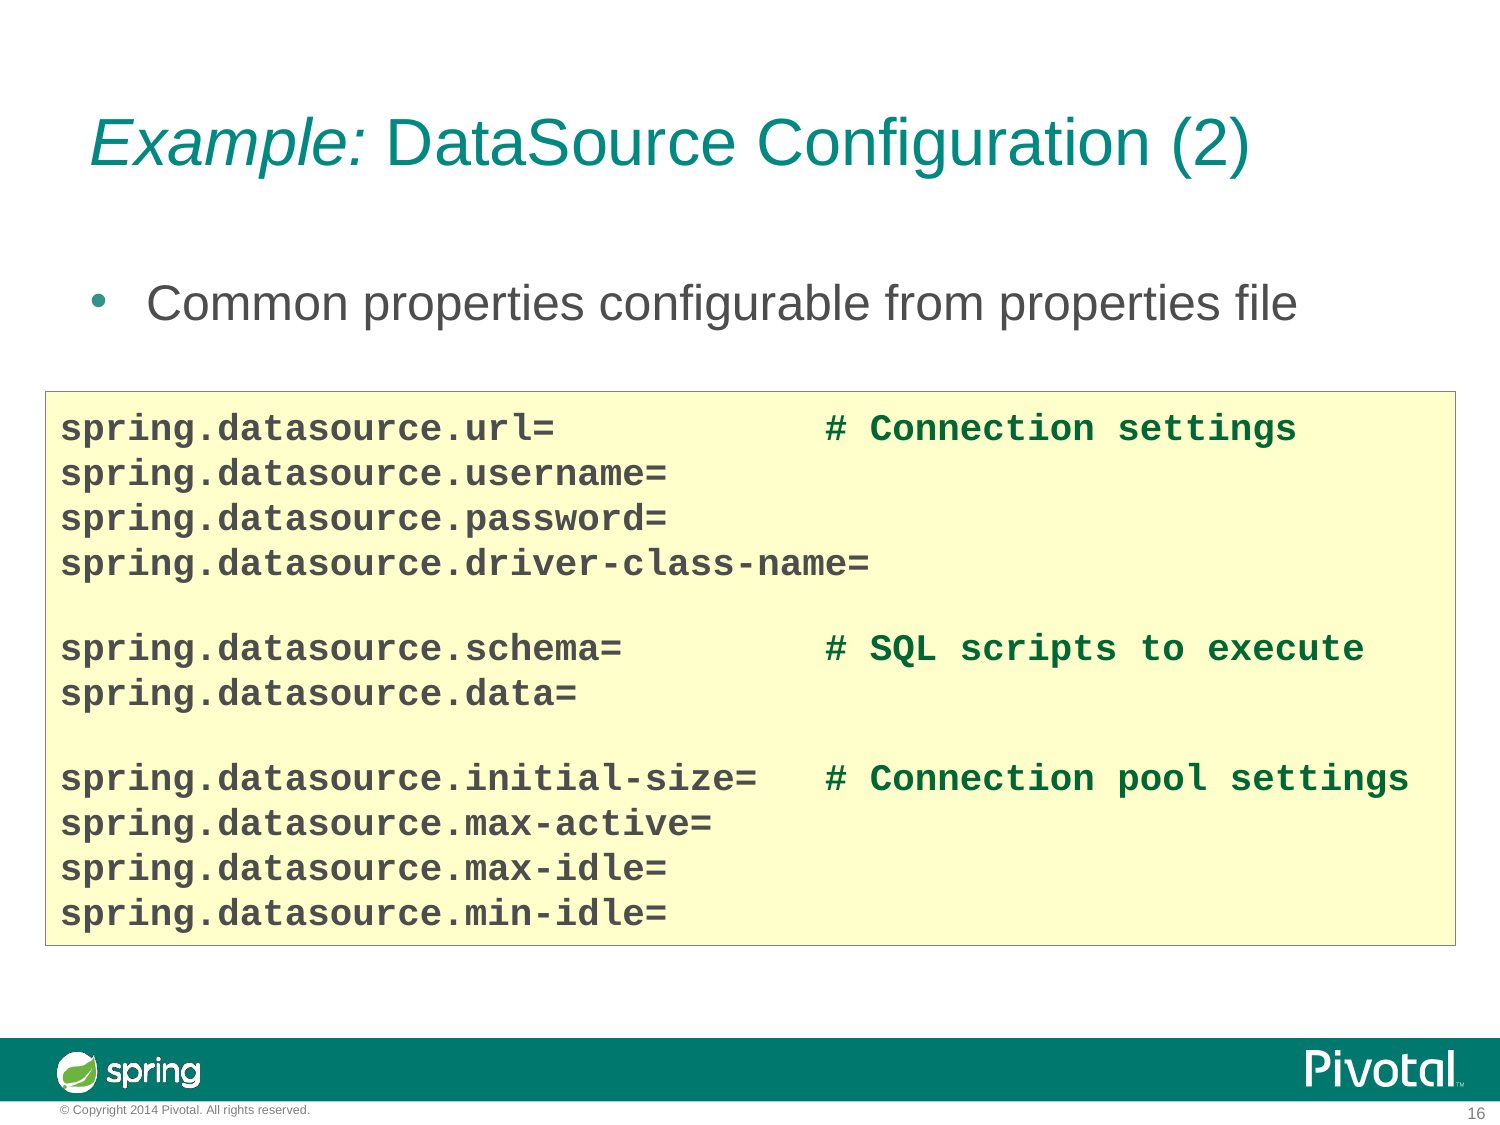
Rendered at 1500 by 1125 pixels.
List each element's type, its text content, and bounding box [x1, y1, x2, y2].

text_box spring.datasource.url= # Connection settings spring.datasource.username= spring.datasource.password= spring.datasource.driver-class-name= spring.datasource.schema= # SQL scripts to execute spring.datasource.data= spring.datasource.initial-size= # Connection pool settings spring.datasource.max-active= spring.datasource.max-idle= spring.datasource.min-idle= [45, 391, 1456, 946]
picture [1306, 1050, 1464, 1087]
list Common properties configurable from properties file [75, 262, 1426, 391]
title Example: DataSource Configuration (2) [75, 45, 1426, 233]
picture [32, 1041, 210, 1103]
